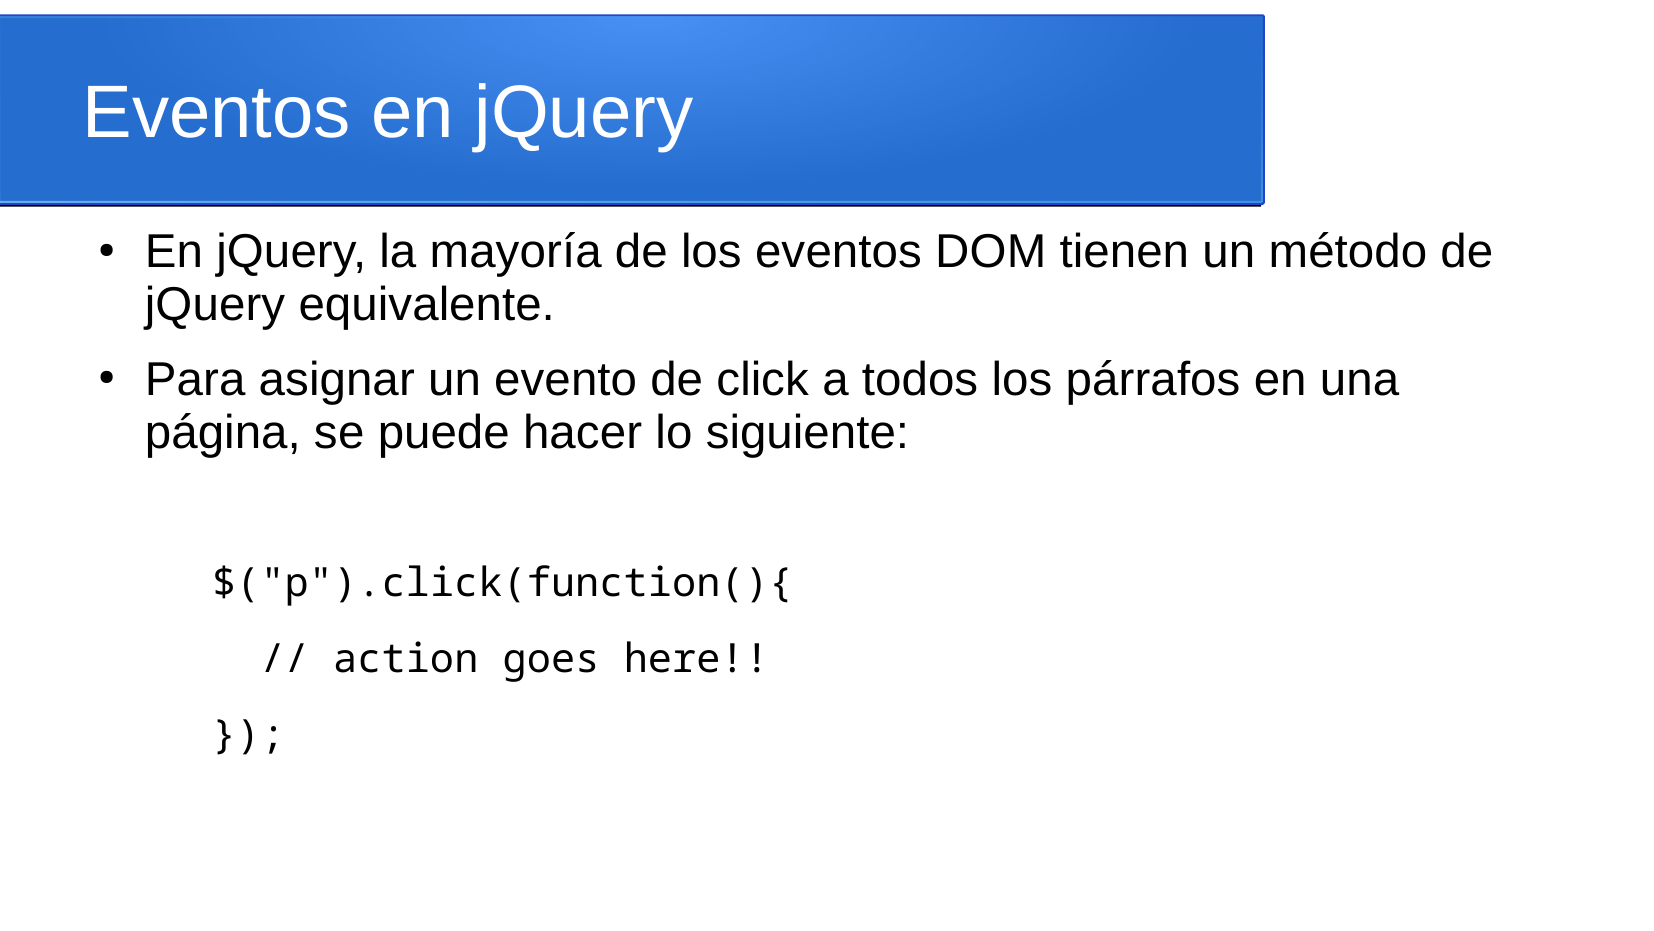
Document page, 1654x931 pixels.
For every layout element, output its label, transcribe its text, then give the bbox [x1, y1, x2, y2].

list En jQuery, la mayoría de los eventos DOM tienen un método de jQuery equivalente. Para asignar un evento de click a todos los párrafos en una página, se puede hacer lo siguiente: $("p").click(function(){ // action goes here!! }); [82, 224, 1571, 764]
title Eventos en jQuery [82, 35, 1235, 189]
